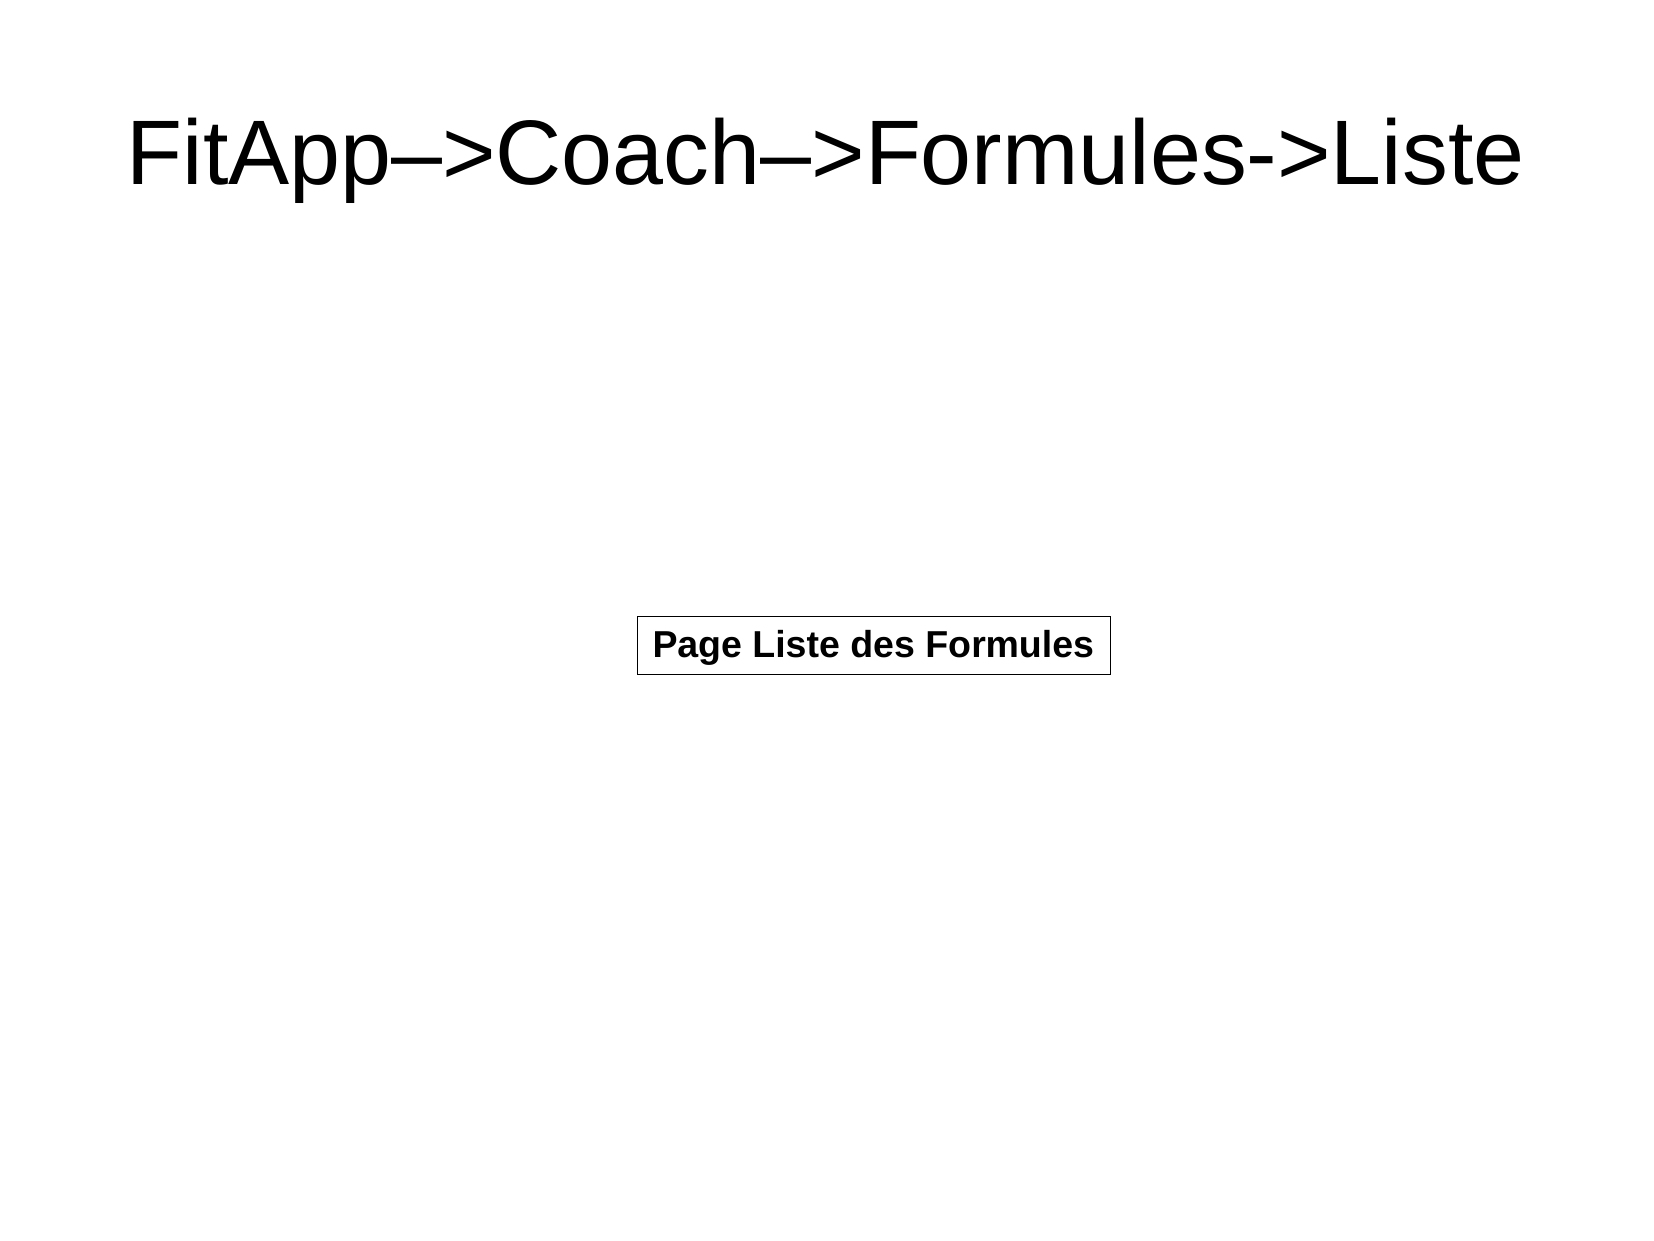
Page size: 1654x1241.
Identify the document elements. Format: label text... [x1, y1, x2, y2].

title FitApp–>Coach–>Formules->Liste [82, 49, 1571, 257]
text_box Page Liste des Formules [637, 616, 1111, 675]
